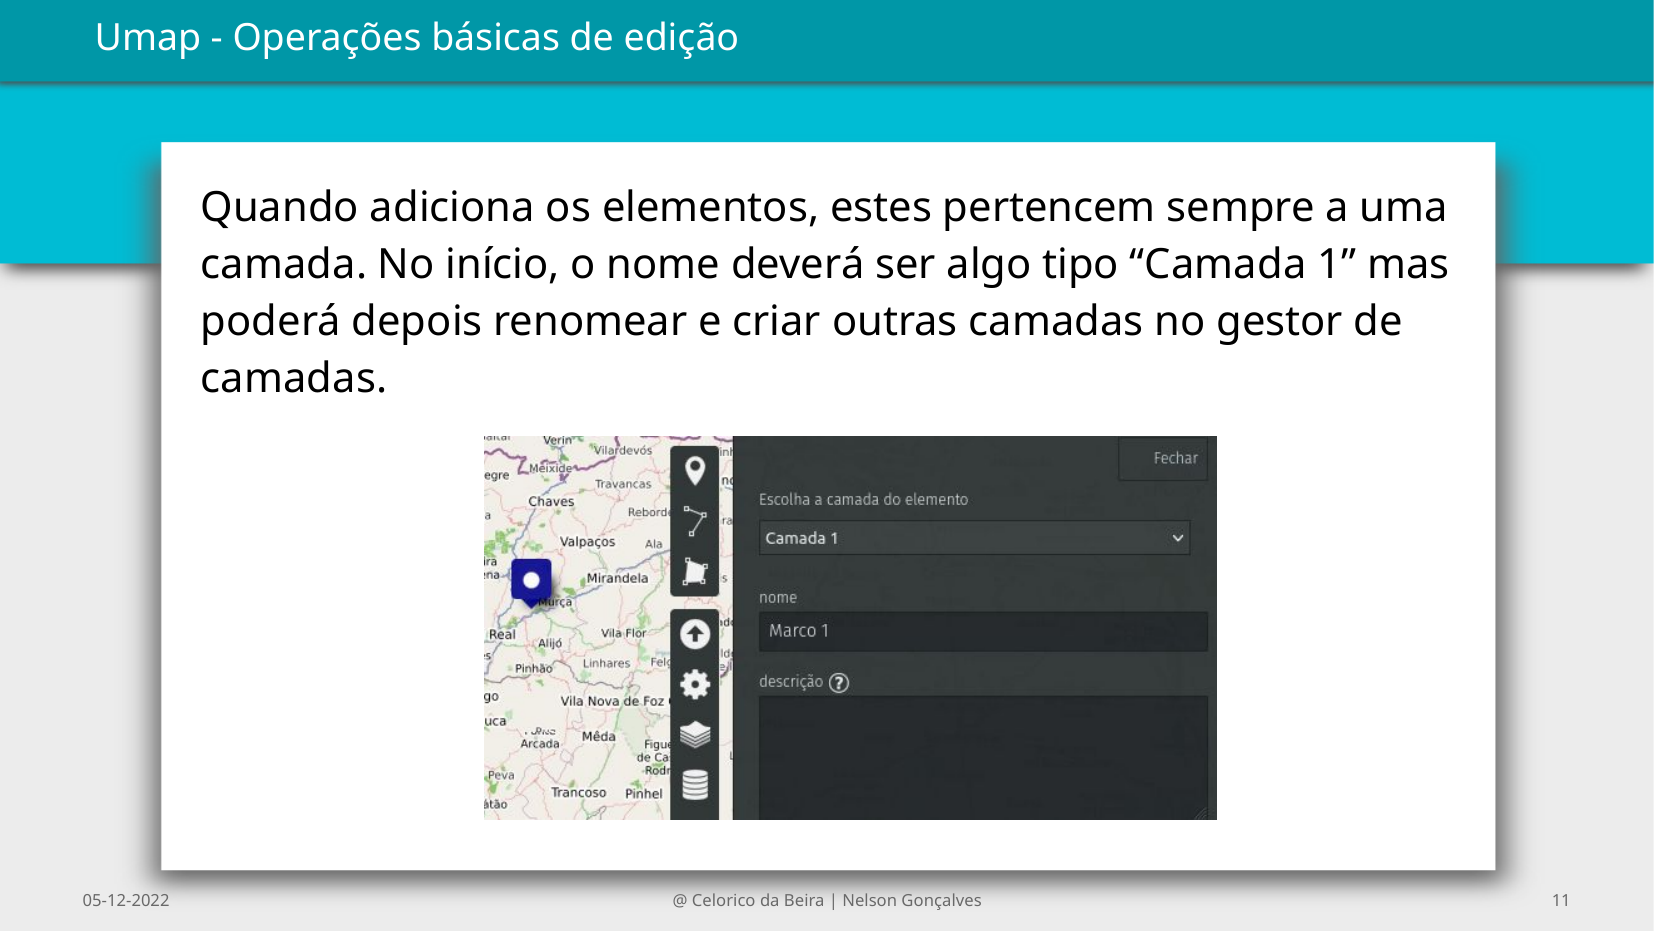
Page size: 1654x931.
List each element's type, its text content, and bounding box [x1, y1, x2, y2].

picture [0, 0, 1654, 931]
list Quando adiciona os elementos, estes pertencem sempre a uma camada. No início, o nome deverá ser algo tipo “Camada 1” mas poderá depois renomear e criar outras camadas no gestor de camadas. [200, 177, 1453, 827]
title Umap - Operações básicas de edição [94, 10, 1583, 63]
